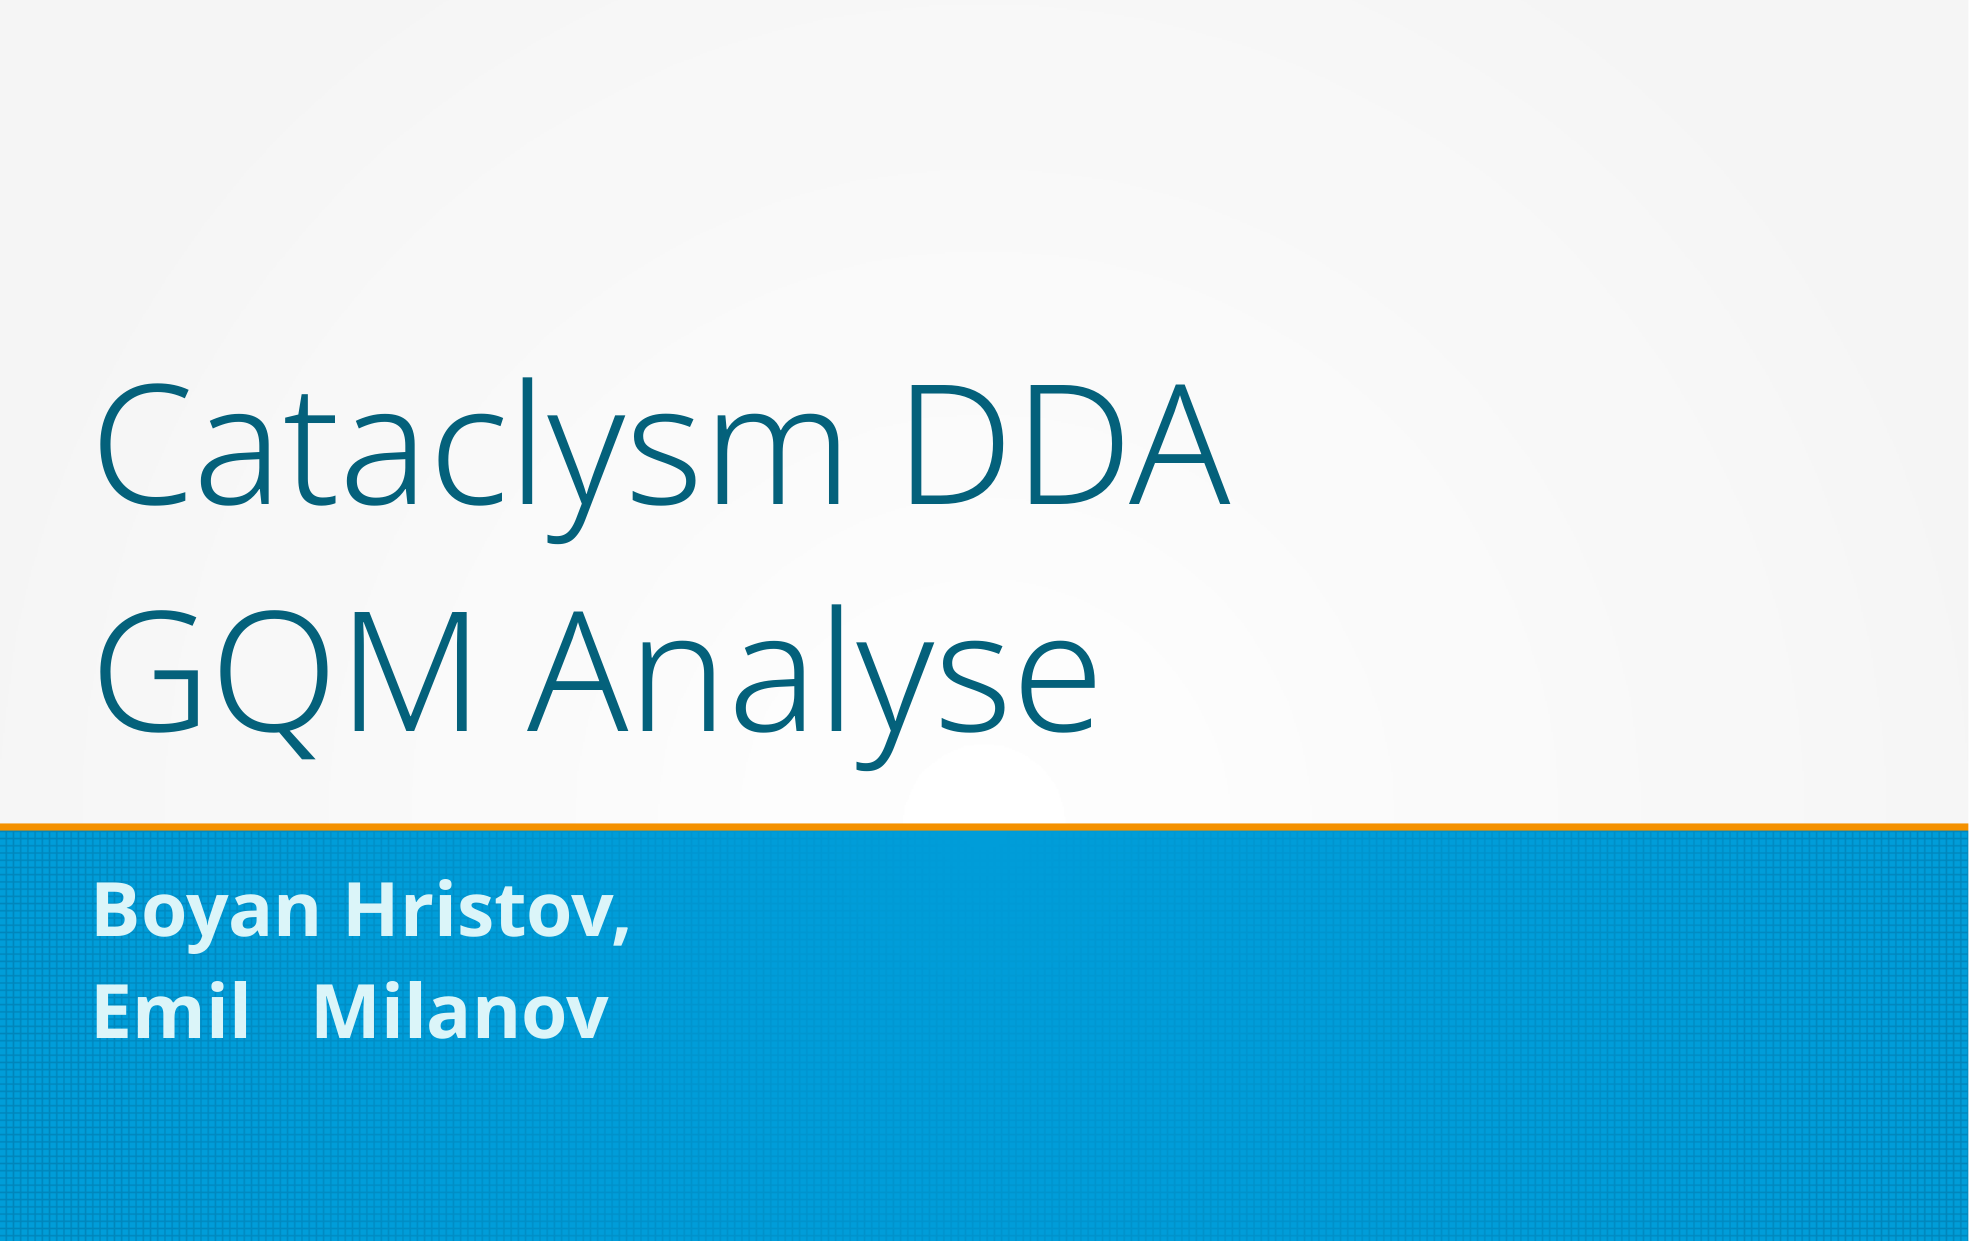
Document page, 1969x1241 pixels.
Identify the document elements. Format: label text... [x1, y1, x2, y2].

subtitle Boyan Hristov, Emil Milanov [90, 855, 1861, 1111]
picture [0, 0, 1969, 830]
title Cataclysm DDA GQM Analyse [90, 49, 1862, 781]
